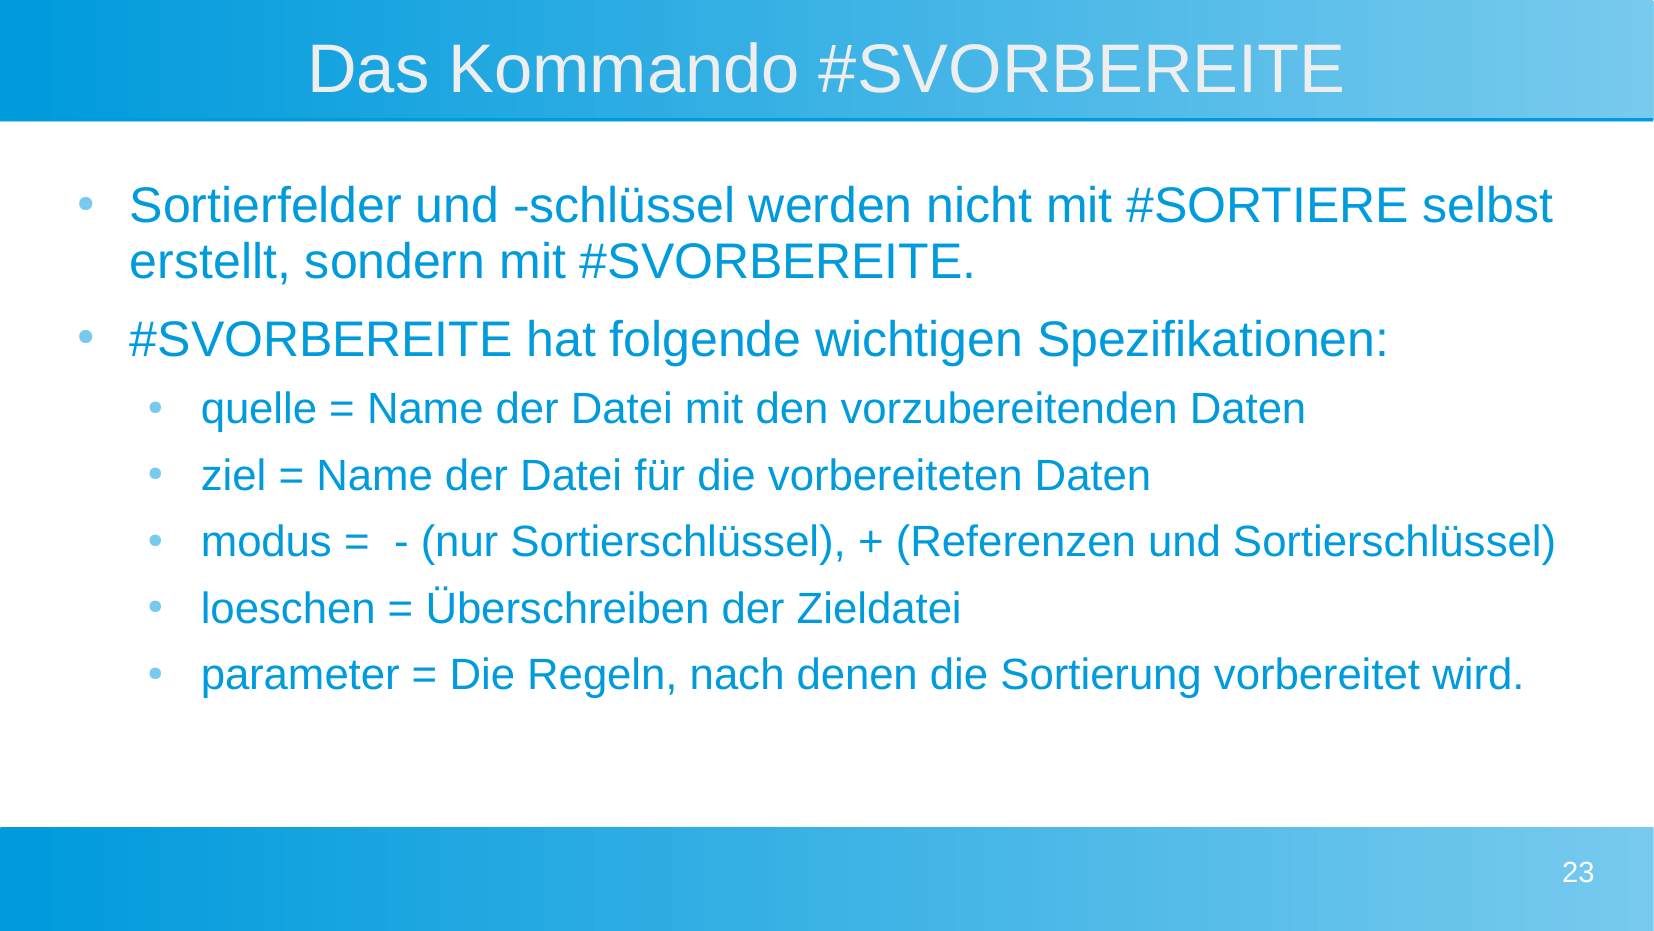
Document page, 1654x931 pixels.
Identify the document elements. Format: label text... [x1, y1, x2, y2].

title Das Kommando #SVORBEREITE [59, 29, 1595, 108]
list Sortierfelder und -schlüssel werden nicht mit #SORTIERE selbst erstellt, sondern mit #SVORBEREITE. #SVORBEREITE hat folgende wichtigen Spezifikationen: quelle = Name der Datei mit den vorzubereitenden Daten ziel = Name der Datei für die vorbereiteten Daten modus = - (nur Sortierschlüssel), + (Referenzen und Sortierschlüssel) loeschen = Überschreiben der Zieldatei parameter = Die Regeln, nach denen die Sortierung vorbereitet wird. [59, 177, 1595, 768]
